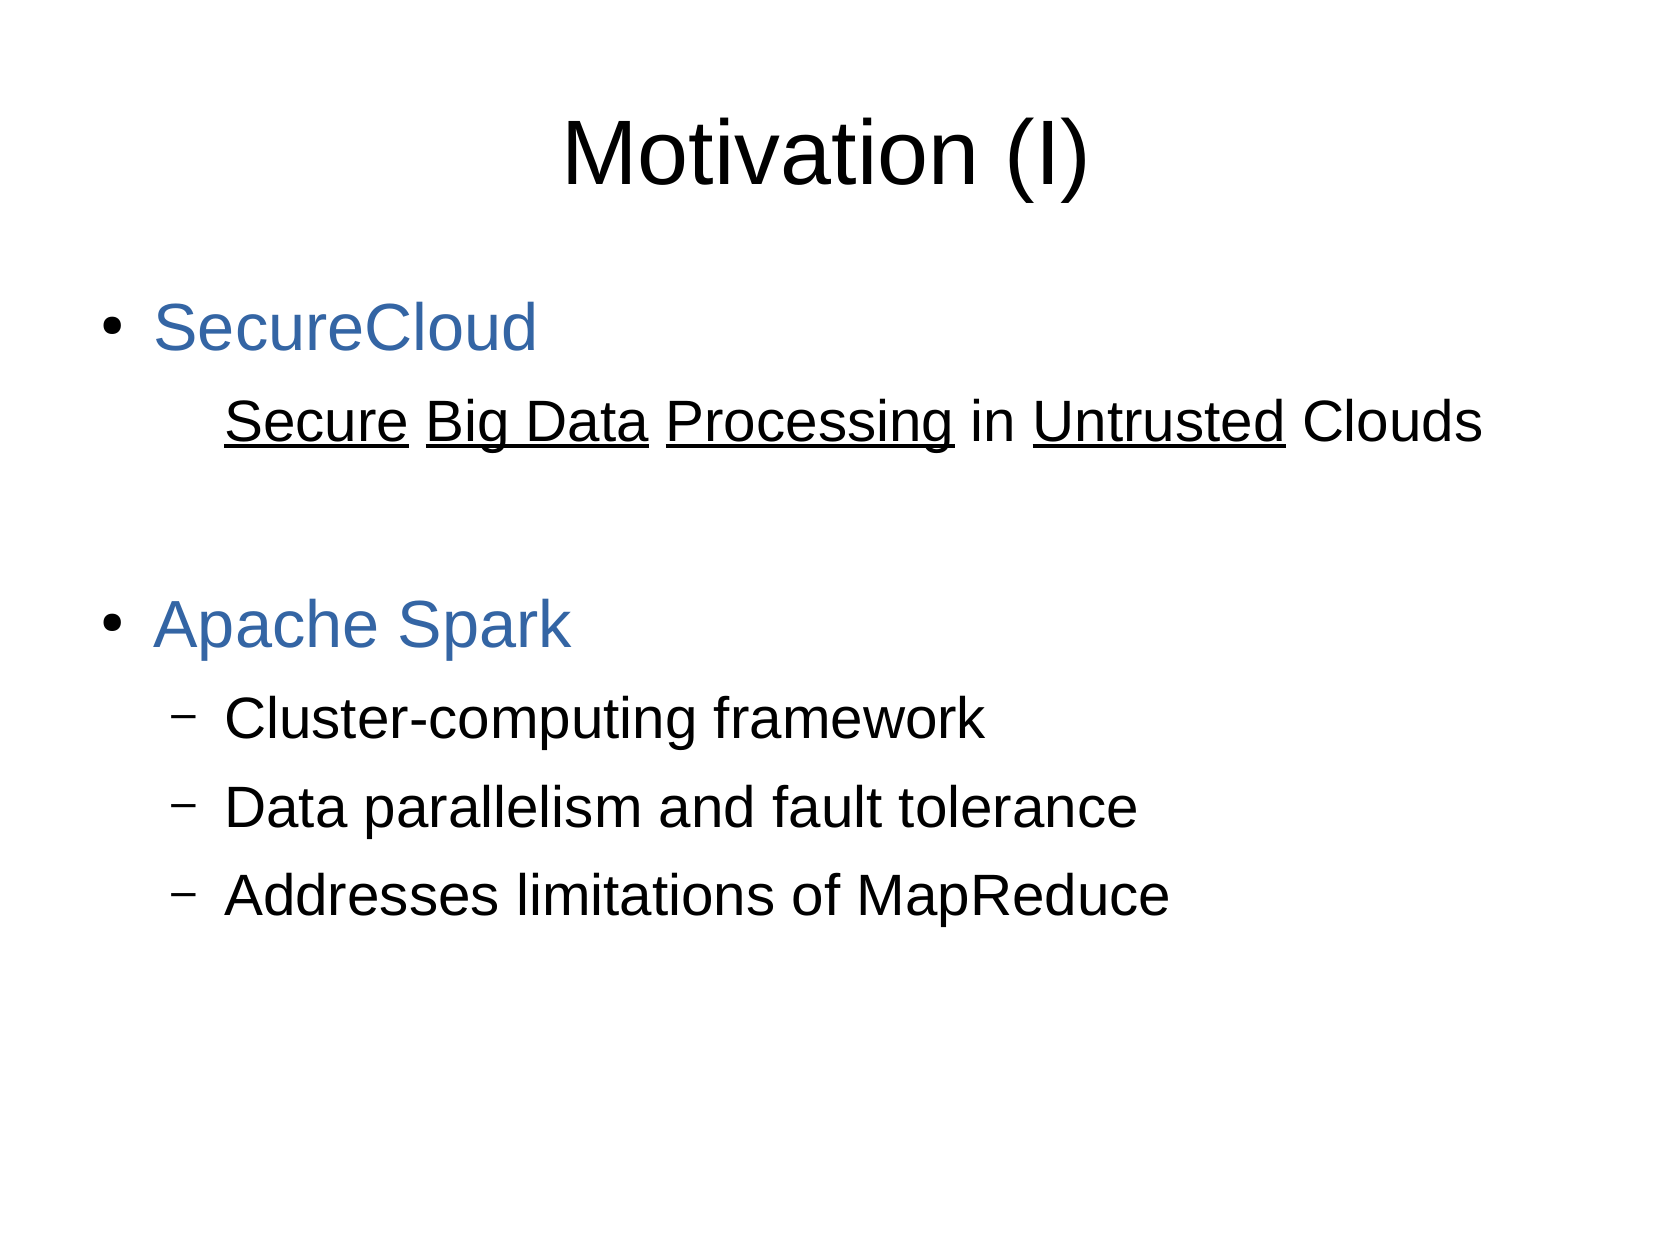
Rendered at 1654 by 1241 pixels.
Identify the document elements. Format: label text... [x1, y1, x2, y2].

title Motivation (I) [82, 49, 1571, 257]
list SecureCloud Secure Big Data Processing in Untrusted Clouds Apache Spark Cluster-computing framework Data parallelism and fault tolerance Addresses limitations of MapReduce [82, 290, 1571, 1010]
